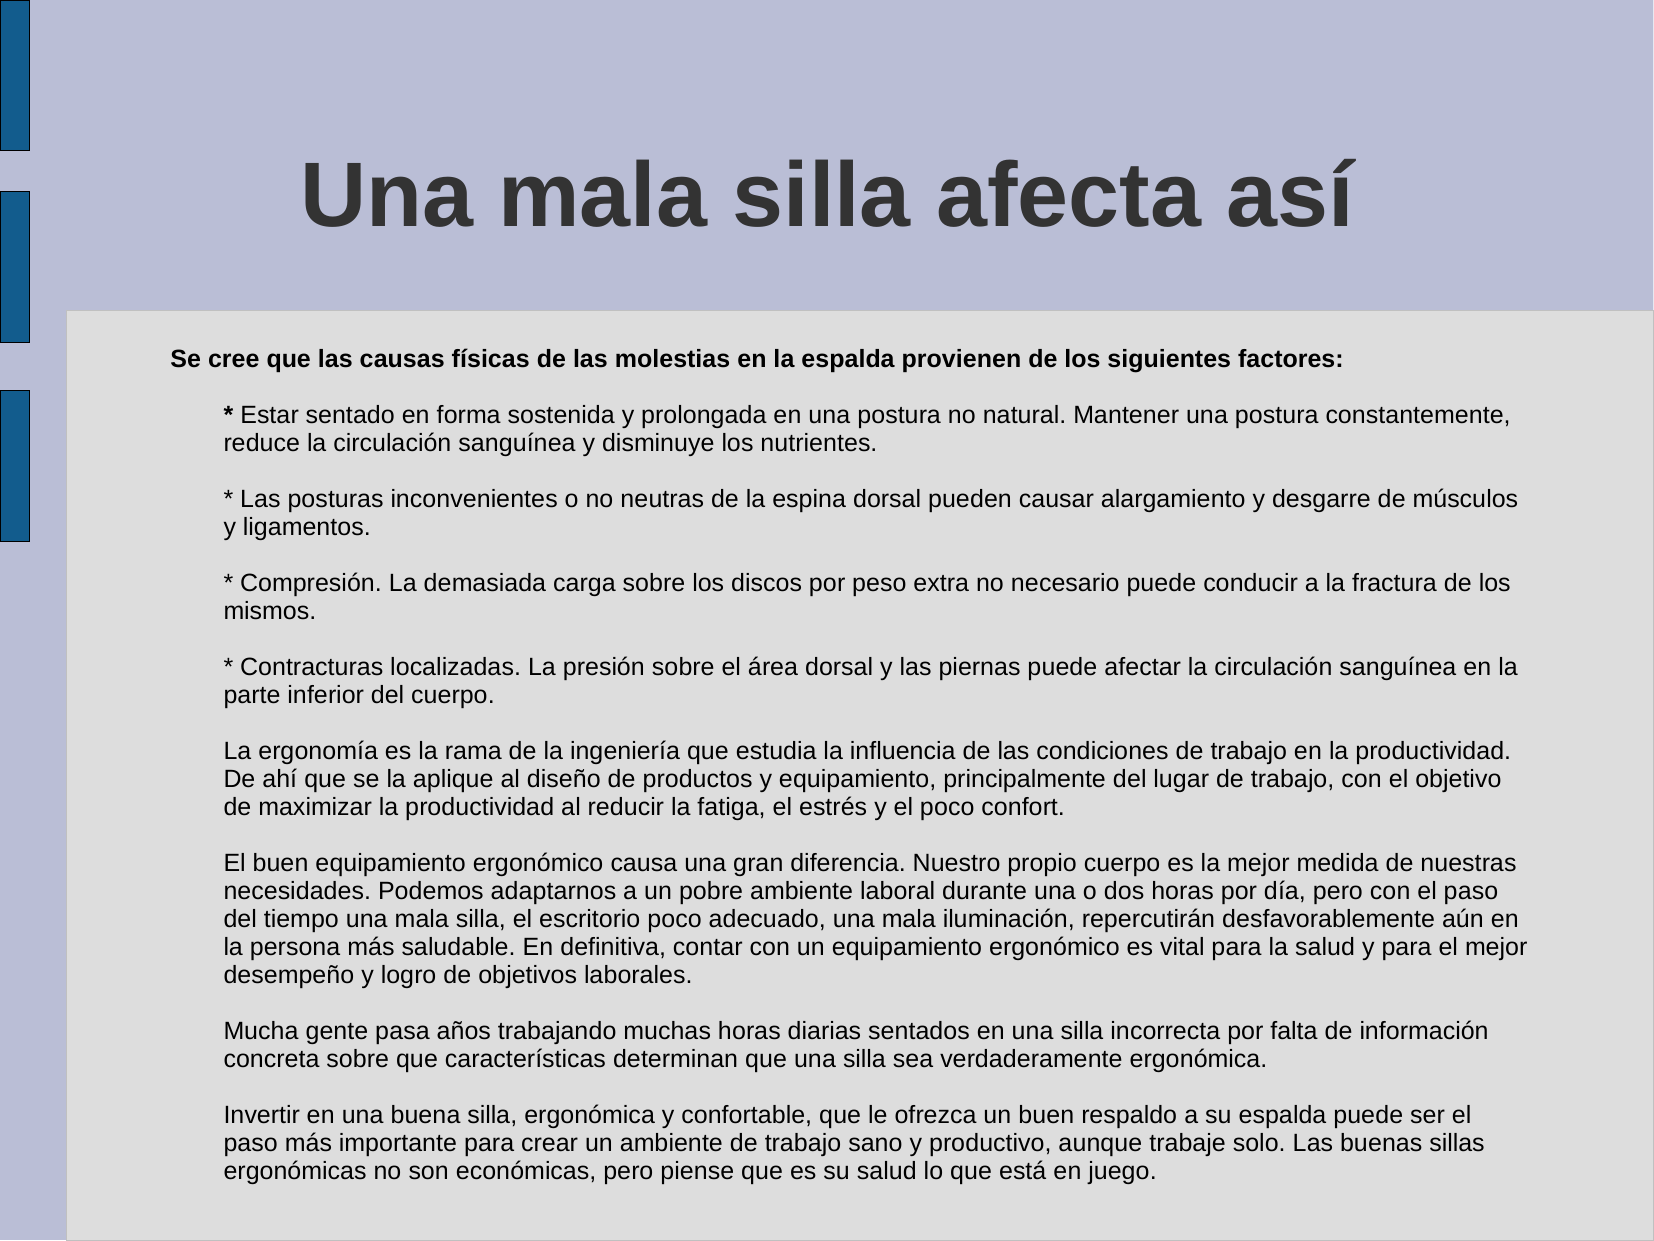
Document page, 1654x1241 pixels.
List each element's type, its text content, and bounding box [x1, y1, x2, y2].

list Se cree que las causas físicas de las molestias en la espalda provienen de los siguientes factores: * Estar sentado en forma sostenida y prolongada en una postura no natural. Mantener una postura constantemente, reduce la circulación sanguínea y disminuye los nutrientes. * Las posturas inconvenientes o no neutras de la espina dorsal pueden causar alargamiento y desgarre de músculos y ligamentos. * Compresión. La demasiada carga sobre los discos por peso extra no necesario puede conducir a la fractura de los mismos. * Contracturas localizadas. La presión sobre el área dorsal y las piernas puede afectar la circulación sanguínea en la parte inferior del cuerpo. La ergonomía es la rama de la ingeniería que estudia la influencia de las condiciones de trabajo en la productividad. De ahí que se la aplique al diseño de productos y equipamiento, principalmente del lugar de trabajo, con el objetivo de maximizar la productividad al reducir la fatiga, el estrés y el poco confort. El buen equipamiento ergonómico causa una gran diferencia. Nuestro propio cuerpo es la mejor medida de nuestras necesidades. Podemos adaptarnos a un pobre ambiente laboral durante una o dos horas por día, pero con el paso del tiempo una mala silla, el escritorio poco adecuado, una mala iluminación, repercutirán desfavorablemente aún en la persona más saludable. En definitiva, contar con un equipamiento ergonómico es vital para la salud y para el mejor desempeño y logro de objetivos laborales. Mucha gente pasa años trabajando muchas horas diarias sentados en una silla incorrecta por falta de información concreta sobre que características determinan que una silla sea verdaderamente ergonómica. Invertir en una buena silla, ergonómica y confortable, que le ofrezca un buen respaldo a su espalda puede ser el paso más importante para crear un ambiente de trabajo sano y productivo, aunque trabaje solo. Las buenas sillas ergonómicas no son económicas, pero piense que es su salud lo que está en juego. [152, 344, 1534, 1241]
title Una mala silla afecta así [121, 91, 1534, 299]
